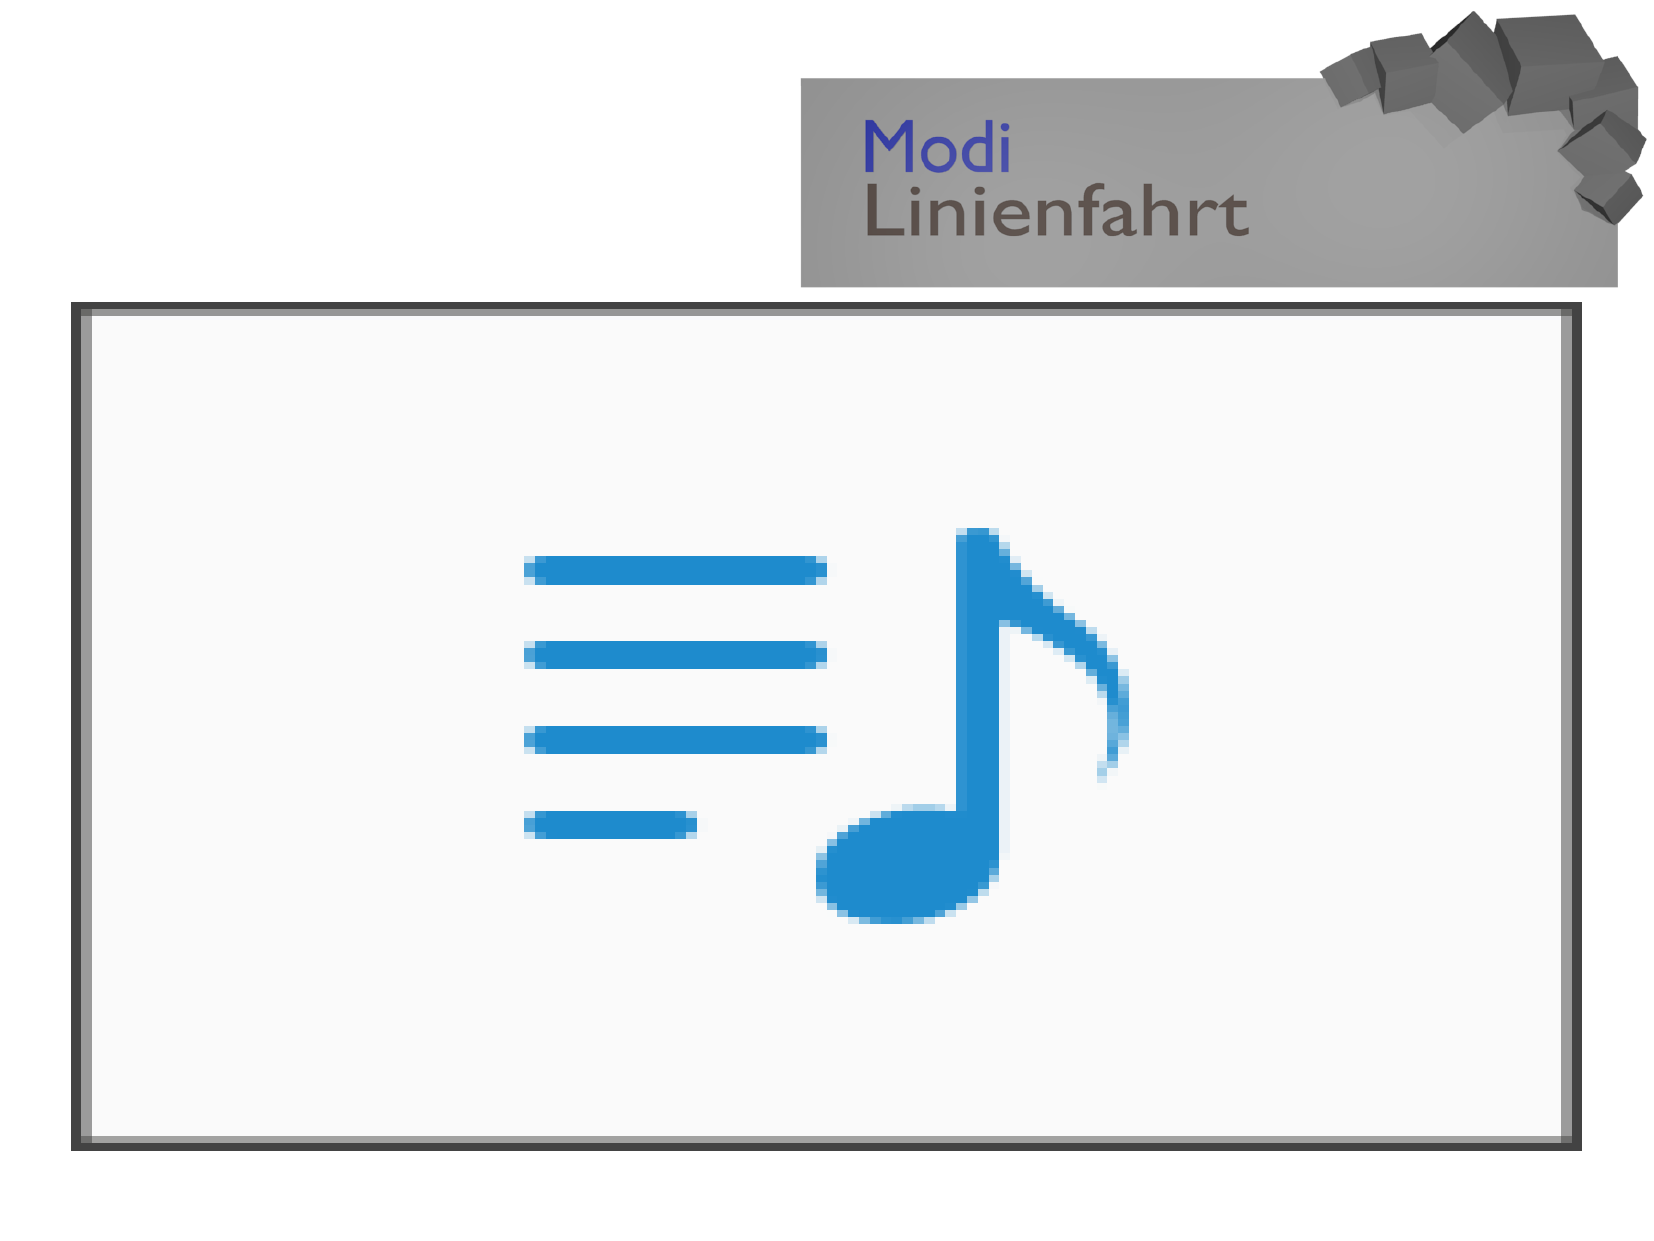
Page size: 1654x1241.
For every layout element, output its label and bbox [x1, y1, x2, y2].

picture [767, 0, 1654, 499]
text_box [70, 301, 1584, 1152]
